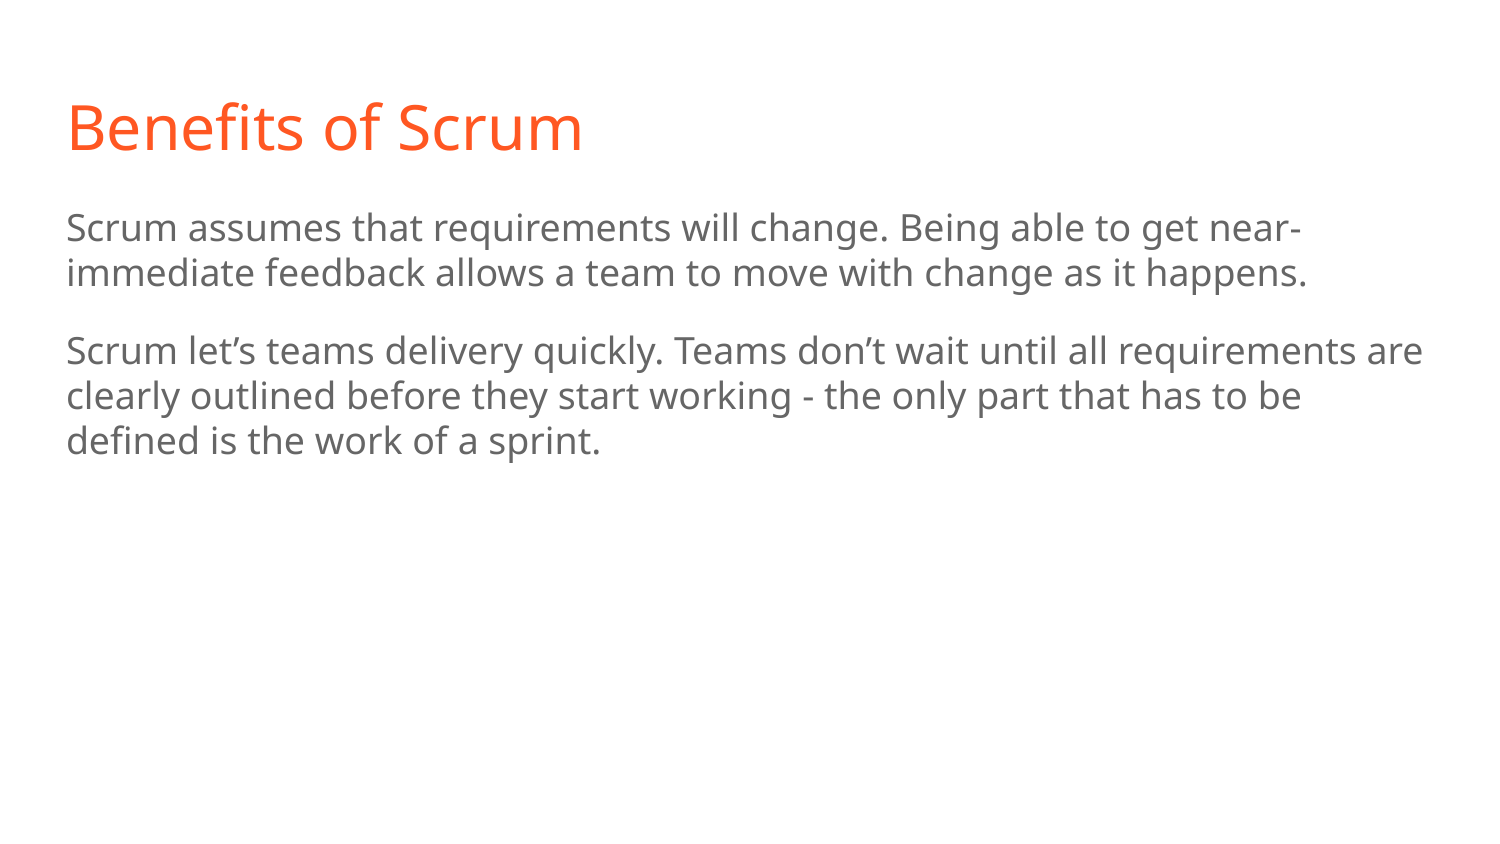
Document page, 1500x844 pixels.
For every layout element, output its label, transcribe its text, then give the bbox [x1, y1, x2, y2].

title Benefits of Scrum [51, 72, 1449, 167]
list Scrum assumes that requirements will change. Being able to get near-immediate feedback allows a team to move with change as it happens. Scrum let’s teams delivery quickly. Teams don’t wait until all requirements are clearly outlined before they start working - the only part that has to be defined is the work of a sprint. [51, 189, 1449, 750]
